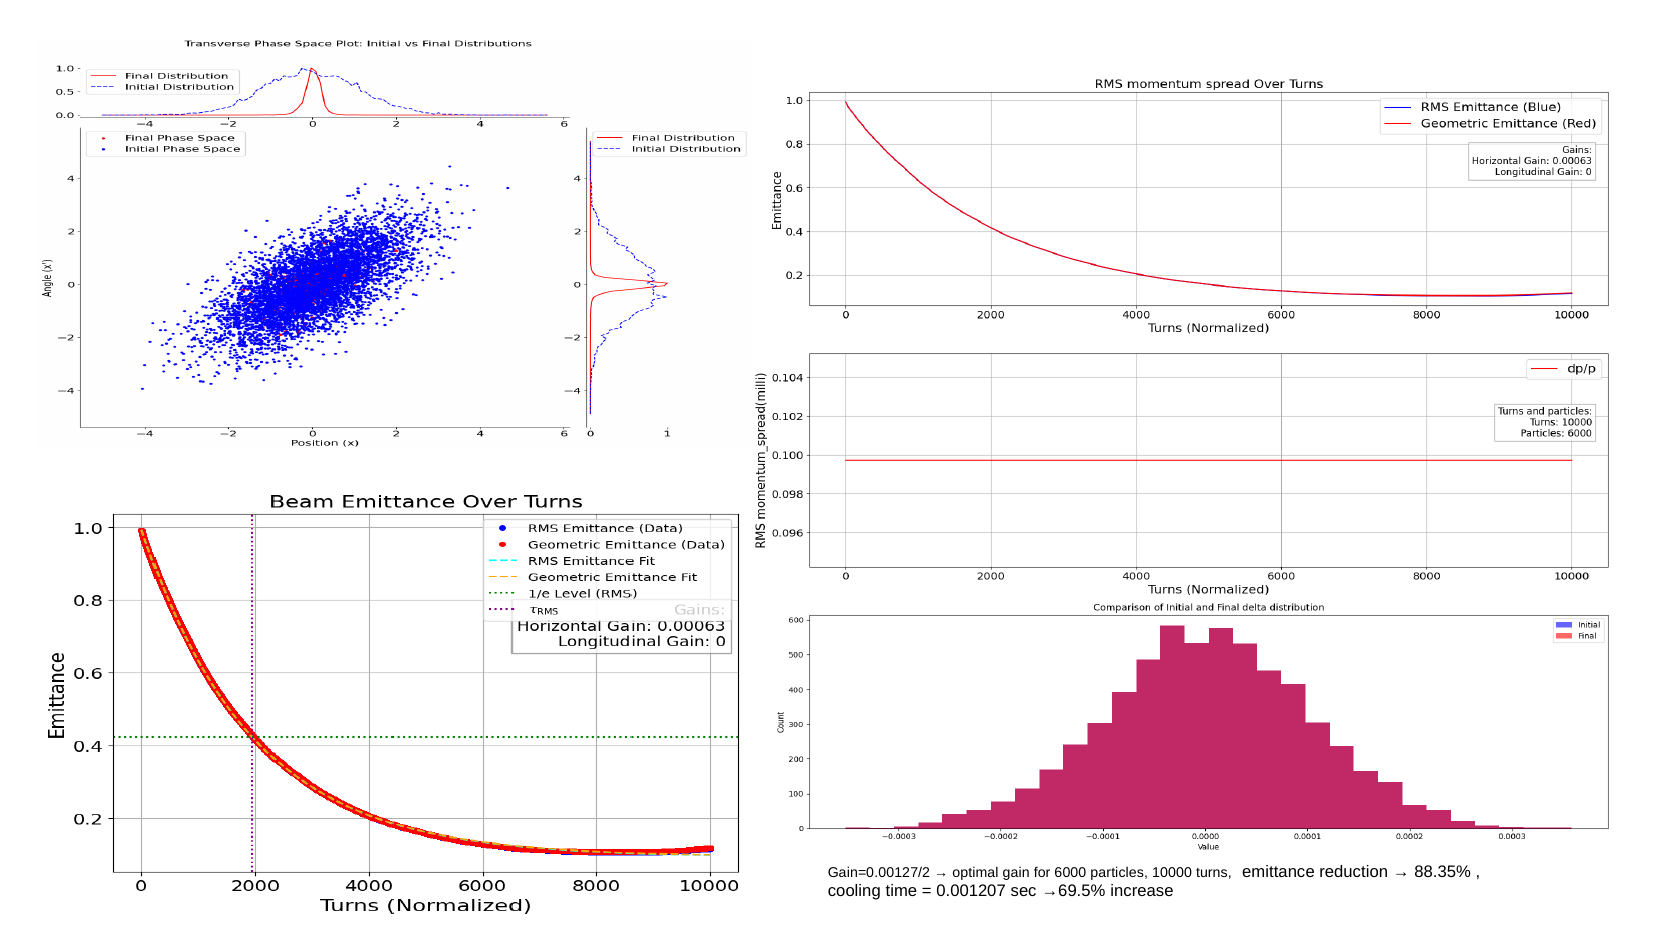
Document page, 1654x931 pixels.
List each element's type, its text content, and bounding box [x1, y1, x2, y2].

picture [37, 37, 1613, 921]
list Gain=0.00127/2 → optimal gain for 6000 particles, 10000 turns, emittance reduction → 88.35% , cooling time = 0.001207 sec →69.5% increase [787, 862, 1538, 901]
